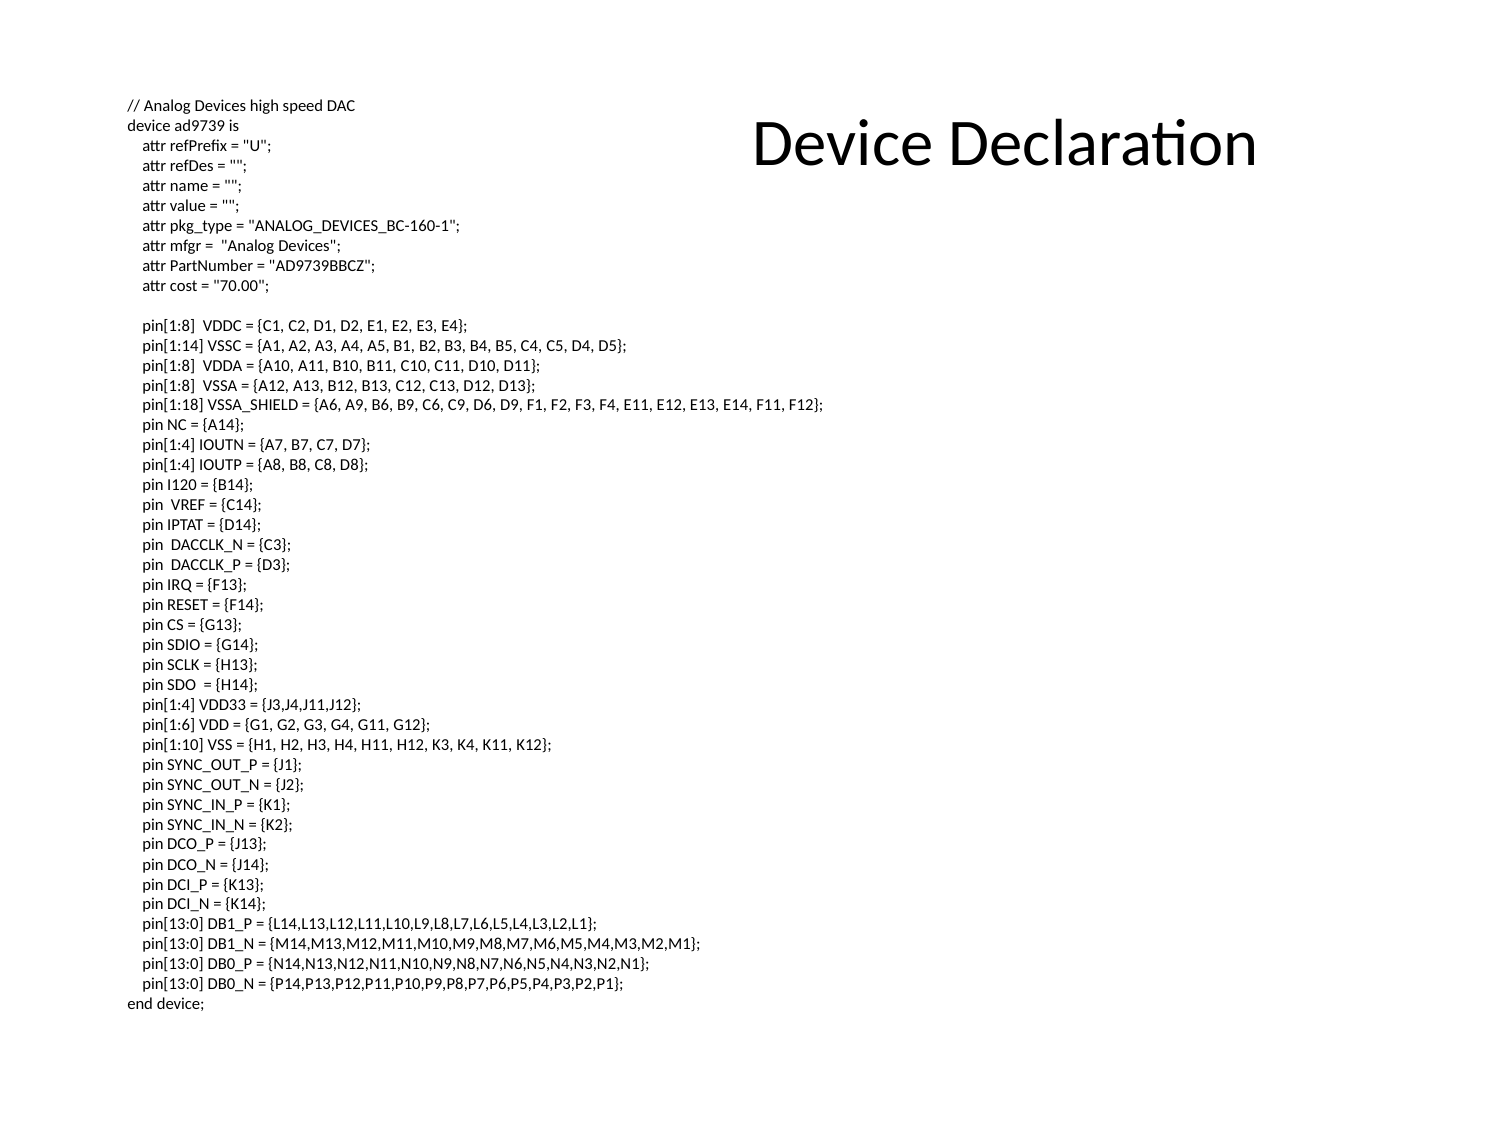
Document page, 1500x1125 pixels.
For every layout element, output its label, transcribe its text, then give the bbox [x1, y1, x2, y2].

text_box // Analog Devices high speed DAC device ad9739 is attr refPrefix = "U"; attr refDes = ""; attr name = ""; attr value = ""; attr pkg_type = "ANALOG_DEVICES_BC-160-1"; attr mfgr = "Analog Devices"; attr PartNumber = "AD9739BBCZ"; attr cost = "70.00"; pin[1:8] VDDC = {C1, C2, D1, D2, E1, E2, E3, E4}; pin[1:14] VSSC = {A1, A2, A3, A4, A5, B1, B2, B3, B4, B5, C4, C5, D4, D5}; pin[1:8] VDDA = {A10, A11, B10, B11, C10, C11, D10, D11}; pin[1:8] VSSA = {A12, A13, B12, B13, C12, C13, D12, D13}; pin[1:18] VSSA_SHIELD = {A6, A9, B6, B9, C6, C9, D6, D9, F1, F2, F3, F4, E11, E12, E13, E14, F11, F12}; pin NC = {A14}; pin[1:4] IOUTN = {A7, B7, C7, D7}; pin[1:4] IOUTP = {A8, B8, C8, D8}; pin I120 = {B14}; pin VREF = {C14}; pin IPTAT = {D14}; pin DACCLK_N = {C3}; pin DACCLK_P = {D3}; pin IRQ = {F13}; pin RESET = {F14}; pin CS = {G13}; pin SDIO = {G14}; pin SCLK = {H13}; pin SDO = {H14}; pin[1:4] VDD33 = {J3,J4,J11,J12}; pin[1:6] VDD = {G1, G2, G3, G4, G11, G12}; pin[1:10] VSS = {H1, H2, H3, H4, H11, H12, K3, K4, K11, K12}; pin SYNC_OUT_P = {J1}; pin SYNC_OUT_N = {J2}; pin SYNC_IN_P = {K1}; pin SYNC_IN_N = {K2}; pin DCO_P = {J13}; pin DCO_N = {J14}; pin DCI_P = {K13}; pin DCI_N = {K14}; pin[13:0] DB1_P = {L14,L13,L12,L11,L10,L9,L8,L7,L6,L5,L4,L3,L2,L1}; pin[13:0] DB1_N = {M14,M13,M12,M11,M10,M9,M8,M7,M6,M5,M4,M3,M2,M1}; pin[13:0] DB0_P = {N14,N13,N12,N11,N10,N9,N8,N7,N6,N5,N4,N3,N2,N1}; pin[13:0] DB0_N = {P14,P13,P12,P11,P10,P9,P8,P7,P6,P5,P4,P3,P2,P1}; end device; [112, 87, 1375, 1021]
title Device Declaration [587, 45, 1425, 233]
